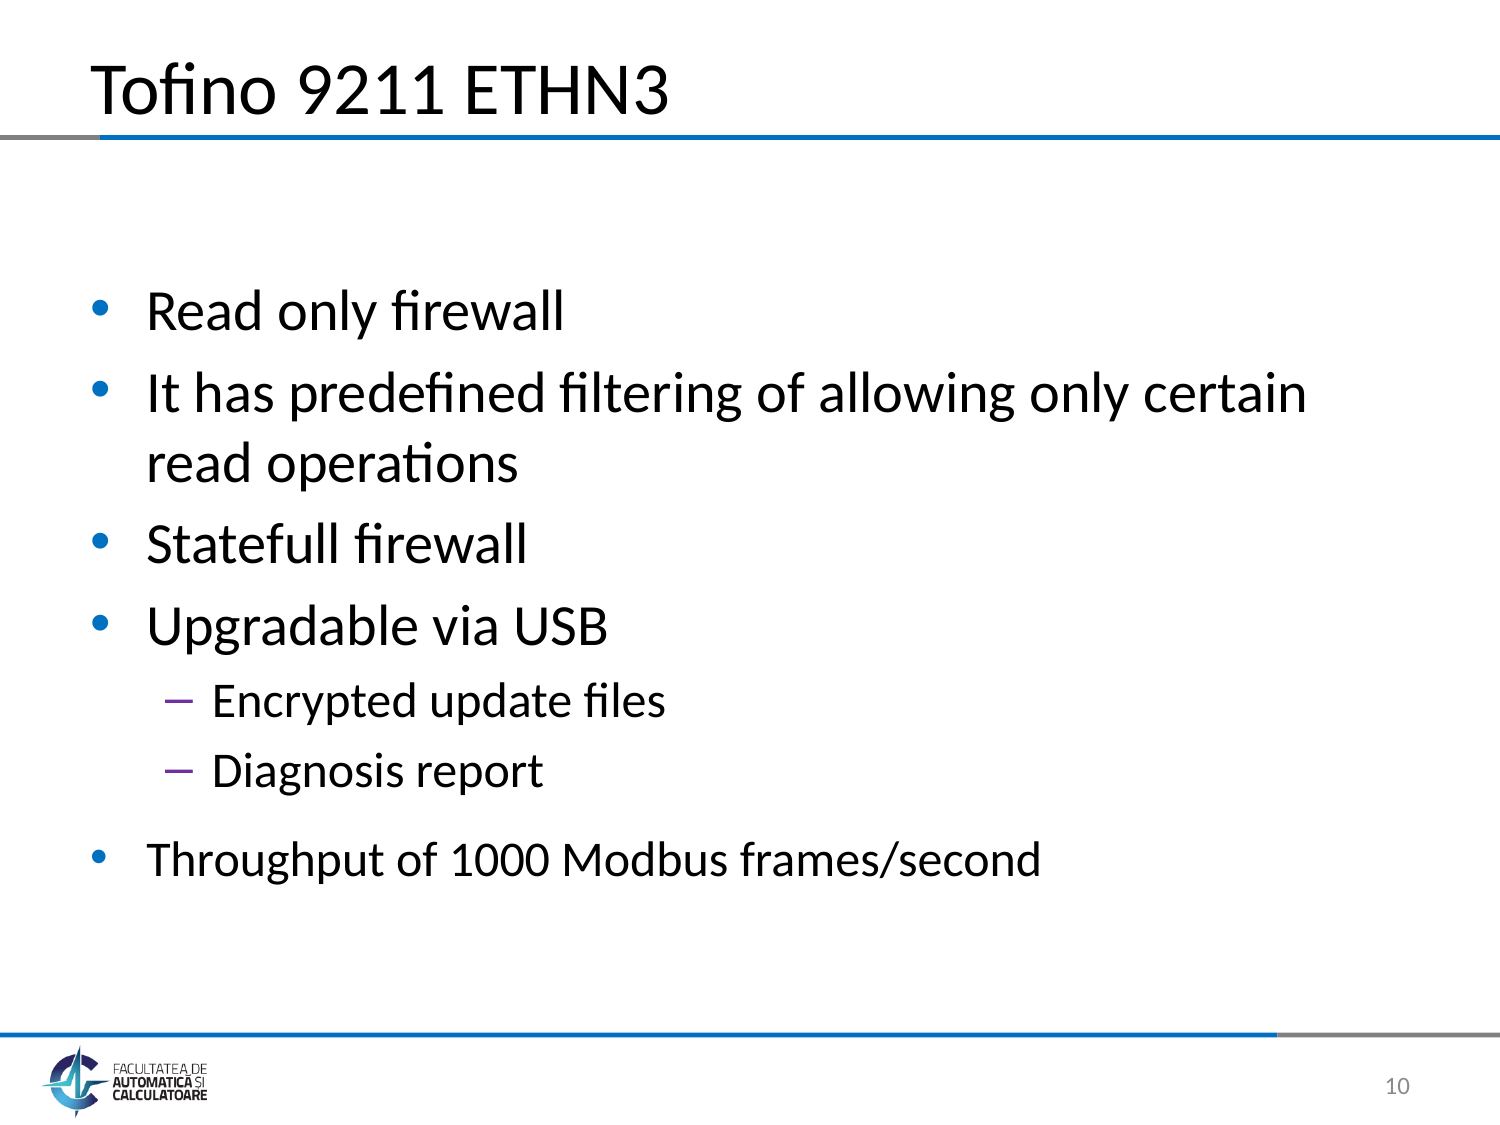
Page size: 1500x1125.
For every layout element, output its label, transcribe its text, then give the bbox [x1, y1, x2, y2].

title Tofino 9211 ETHN3 [75, 30, 1425, 138]
picture [41, 1045, 207, 1118]
list Read only firewall It has predefined filtering of allowing only certain read operations Statefull firewall Upgradable via USB Encrypted update files Diagnosis report Throughput of 1000 Modbus frames/second [75, 184, 1425, 975]
